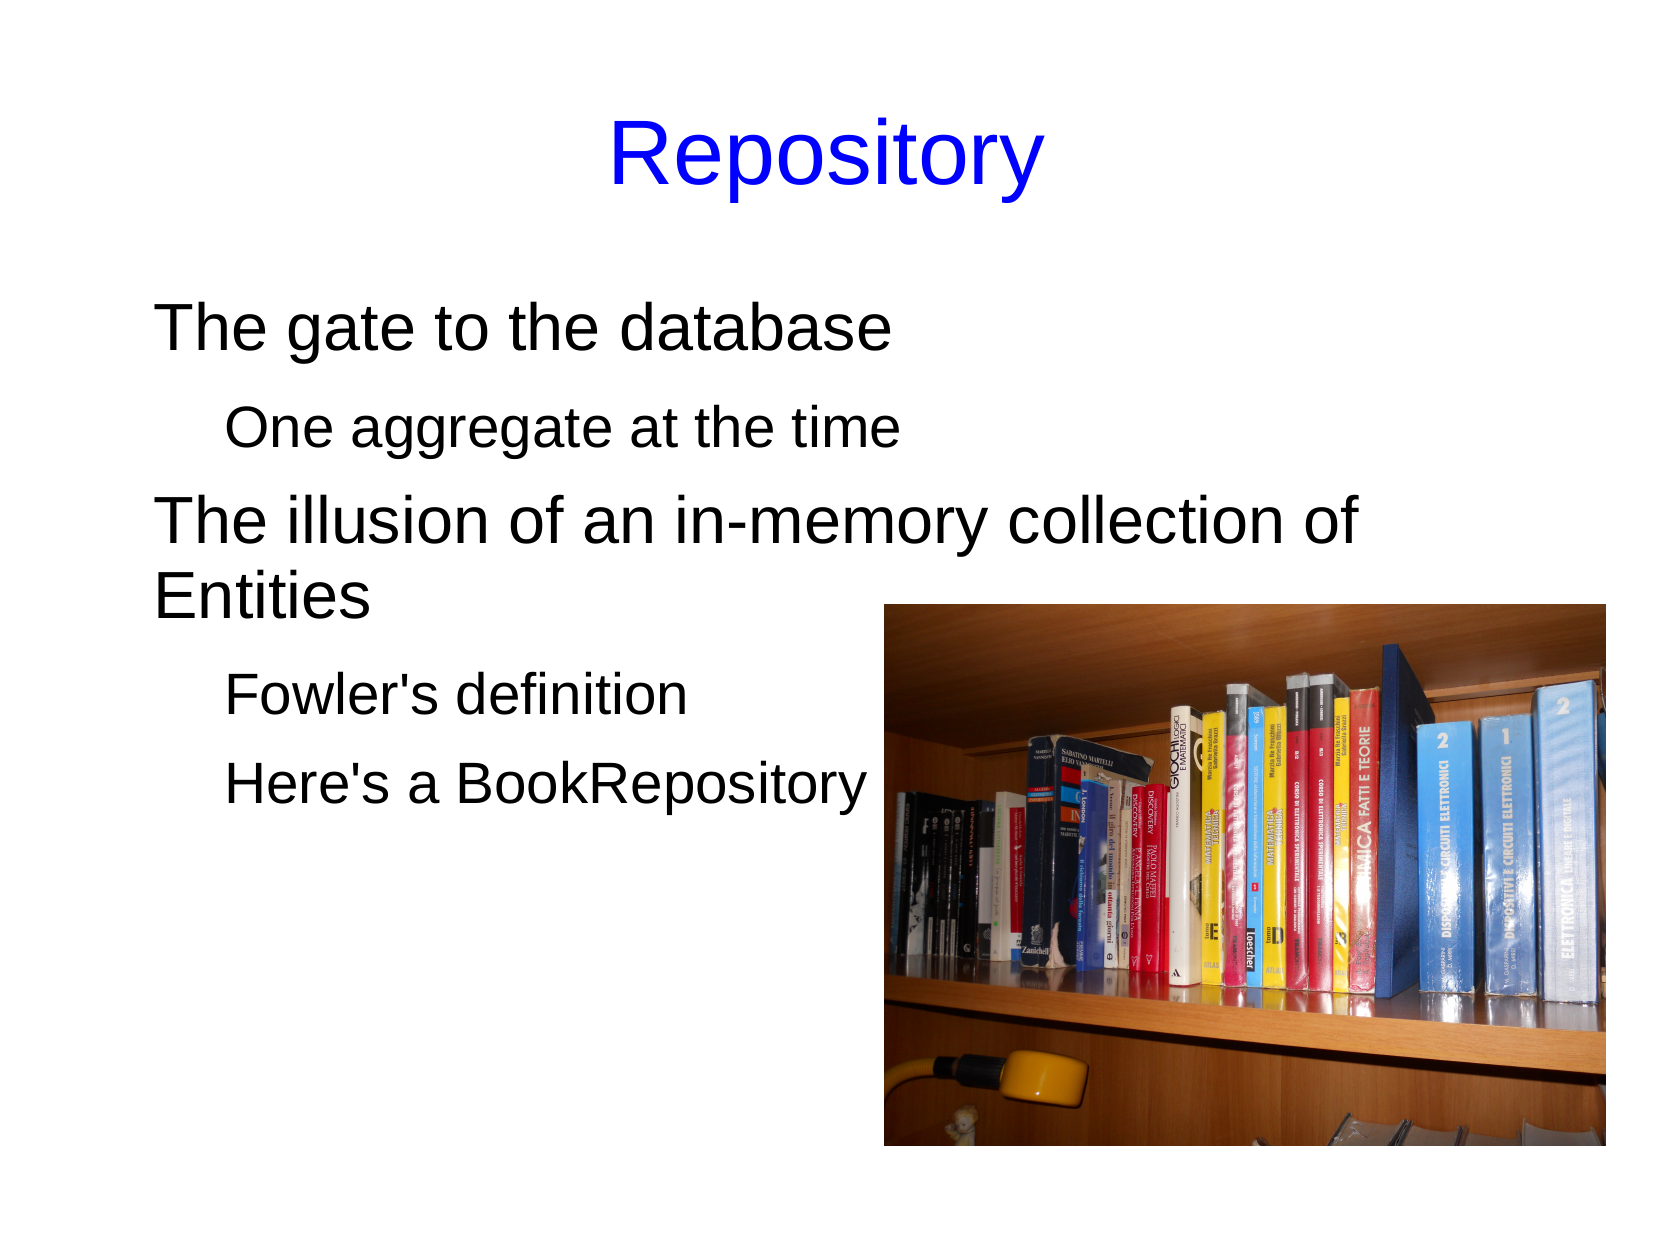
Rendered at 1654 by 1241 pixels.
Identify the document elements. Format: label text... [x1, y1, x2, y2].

picture [884, 604, 1606, 1146]
list The gate to the database One aggregate at the time The illusion of an in-memory collection of Entities Fowler's definition Here's a BookRepository [82, 290, 1571, 1109]
title Repository [82, 56, 1571, 250]
